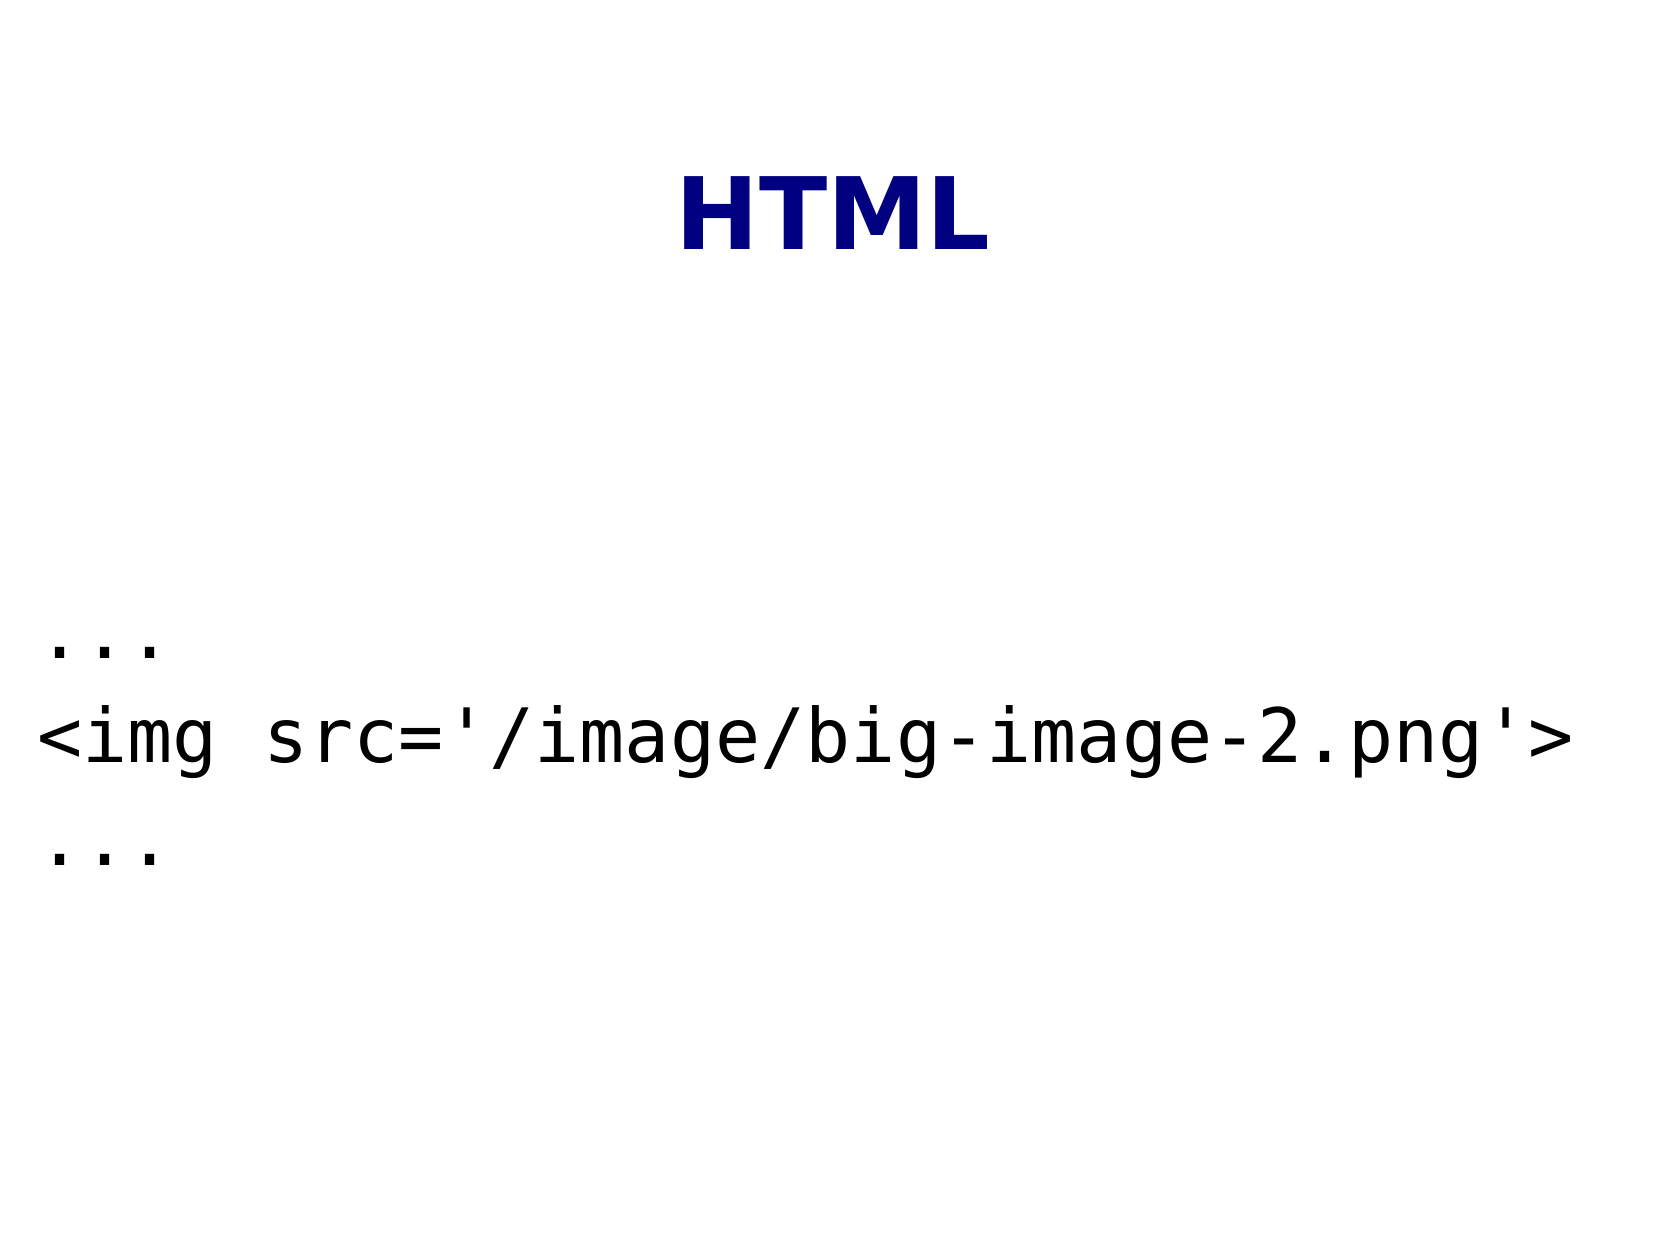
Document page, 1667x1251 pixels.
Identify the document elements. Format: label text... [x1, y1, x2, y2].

subtitle ... <img src='/image/big-image-2.png'> ... [37, 368, 1613, 1104]
title HTML [124, 118, 1542, 313]
